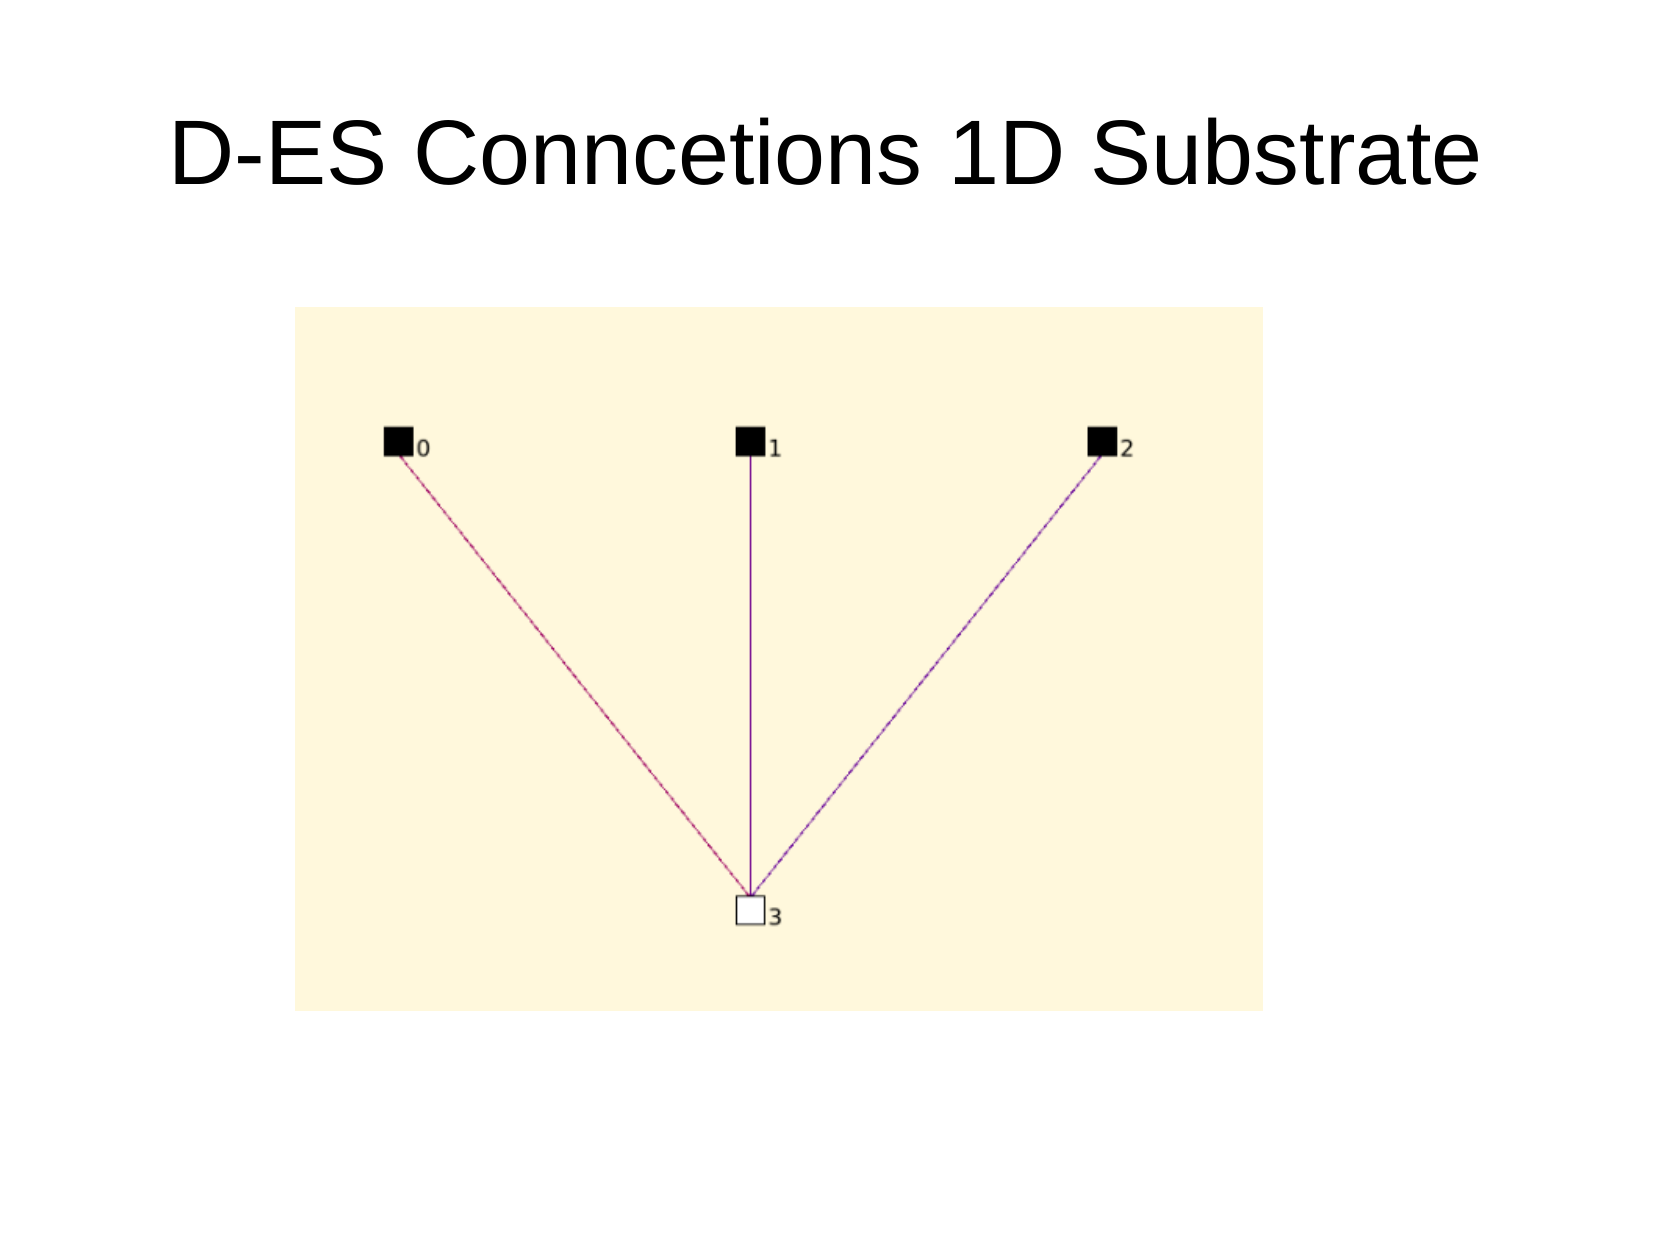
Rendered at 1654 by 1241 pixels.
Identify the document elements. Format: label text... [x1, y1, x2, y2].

title D-ES Conncetions 1D Substrate [82, 49, 1571, 257]
picture [295, 307, 1263, 1011]
